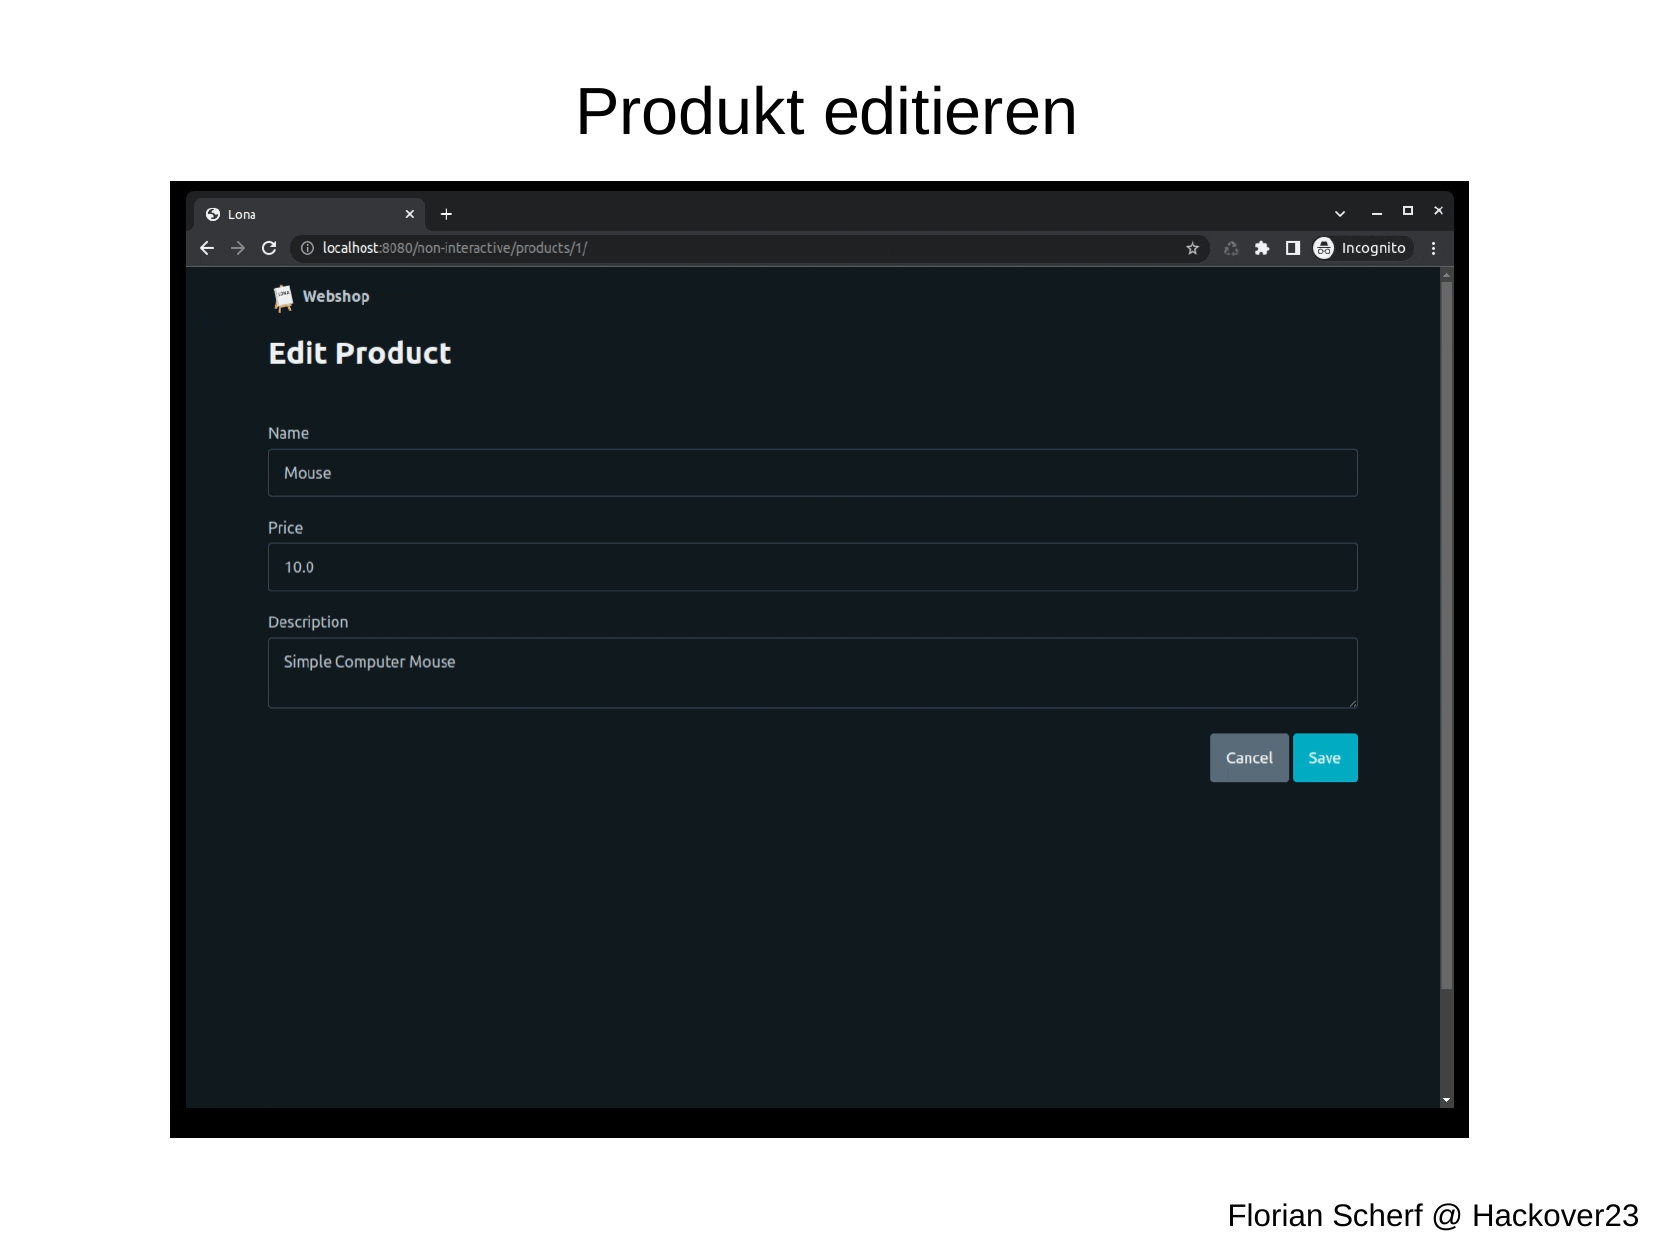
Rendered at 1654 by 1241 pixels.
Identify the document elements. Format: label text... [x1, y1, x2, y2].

picture [170, 181, 1469, 1138]
list Florian Scherf @ Hackover23 [1156, 1198, 1654, 1241]
title Produkt editieren [82, 8, 1571, 216]
